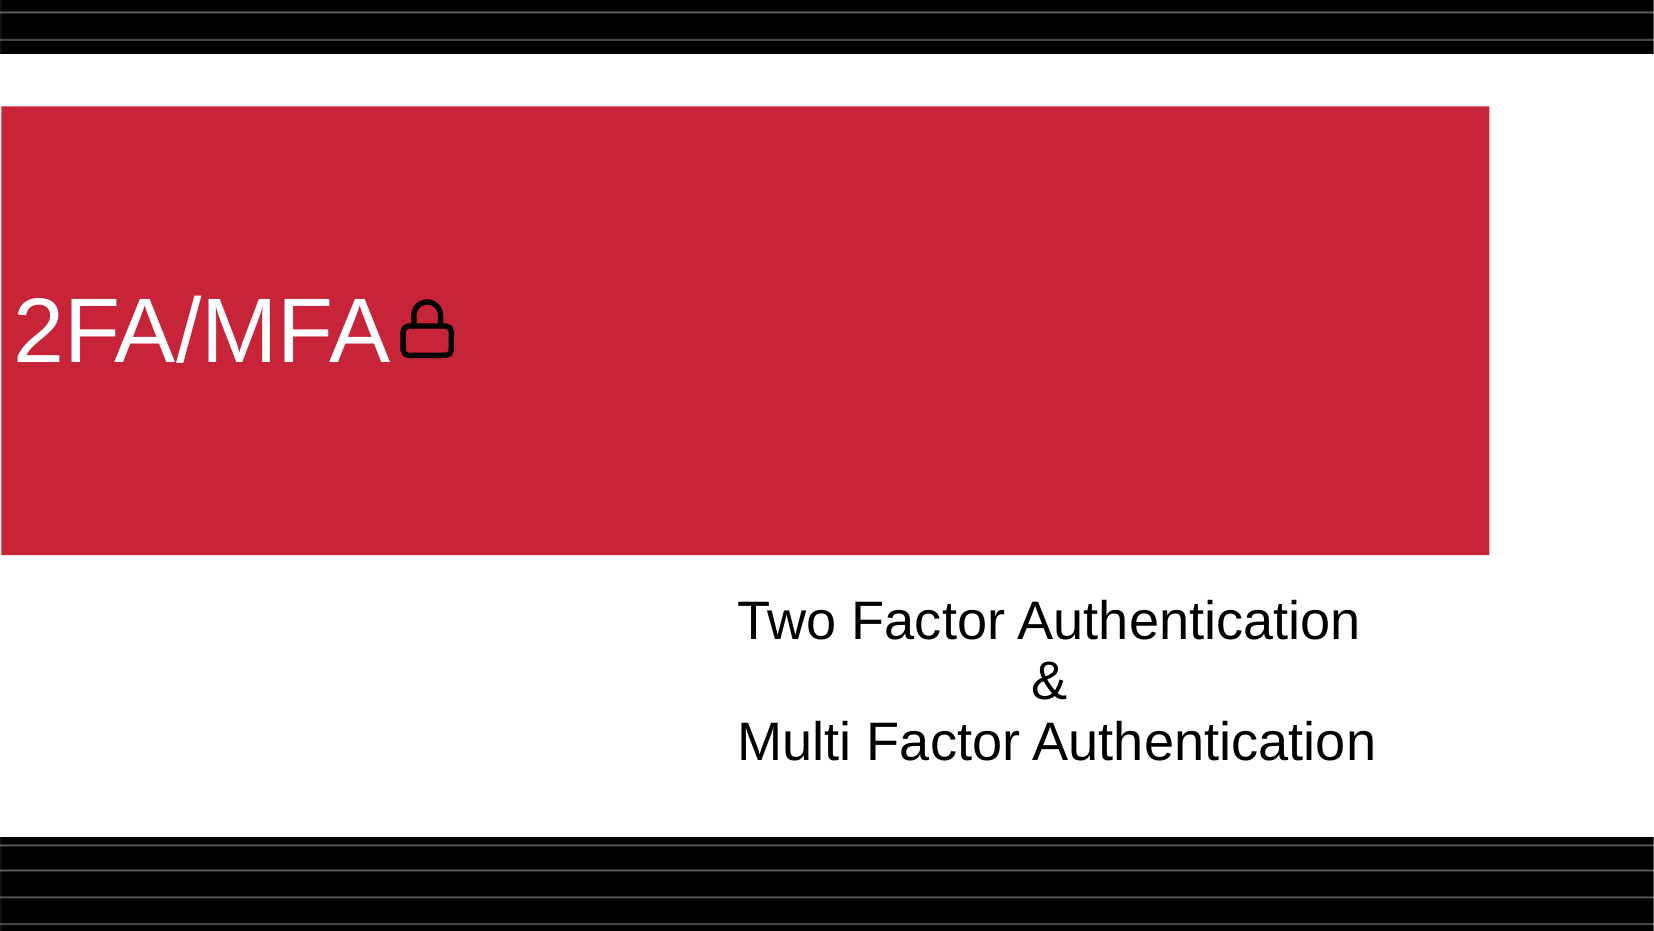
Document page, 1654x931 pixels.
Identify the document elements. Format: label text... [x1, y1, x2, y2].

title 2FA/MFA [1, 106, 1490, 556]
picture [0, 0, 1654, 54]
picture [0, 837, 1654, 931]
subtitle Two Factor Authentication & Multi Factor Authentication [625, 590, 1489, 804]
picture [393, 295, 461, 363]
